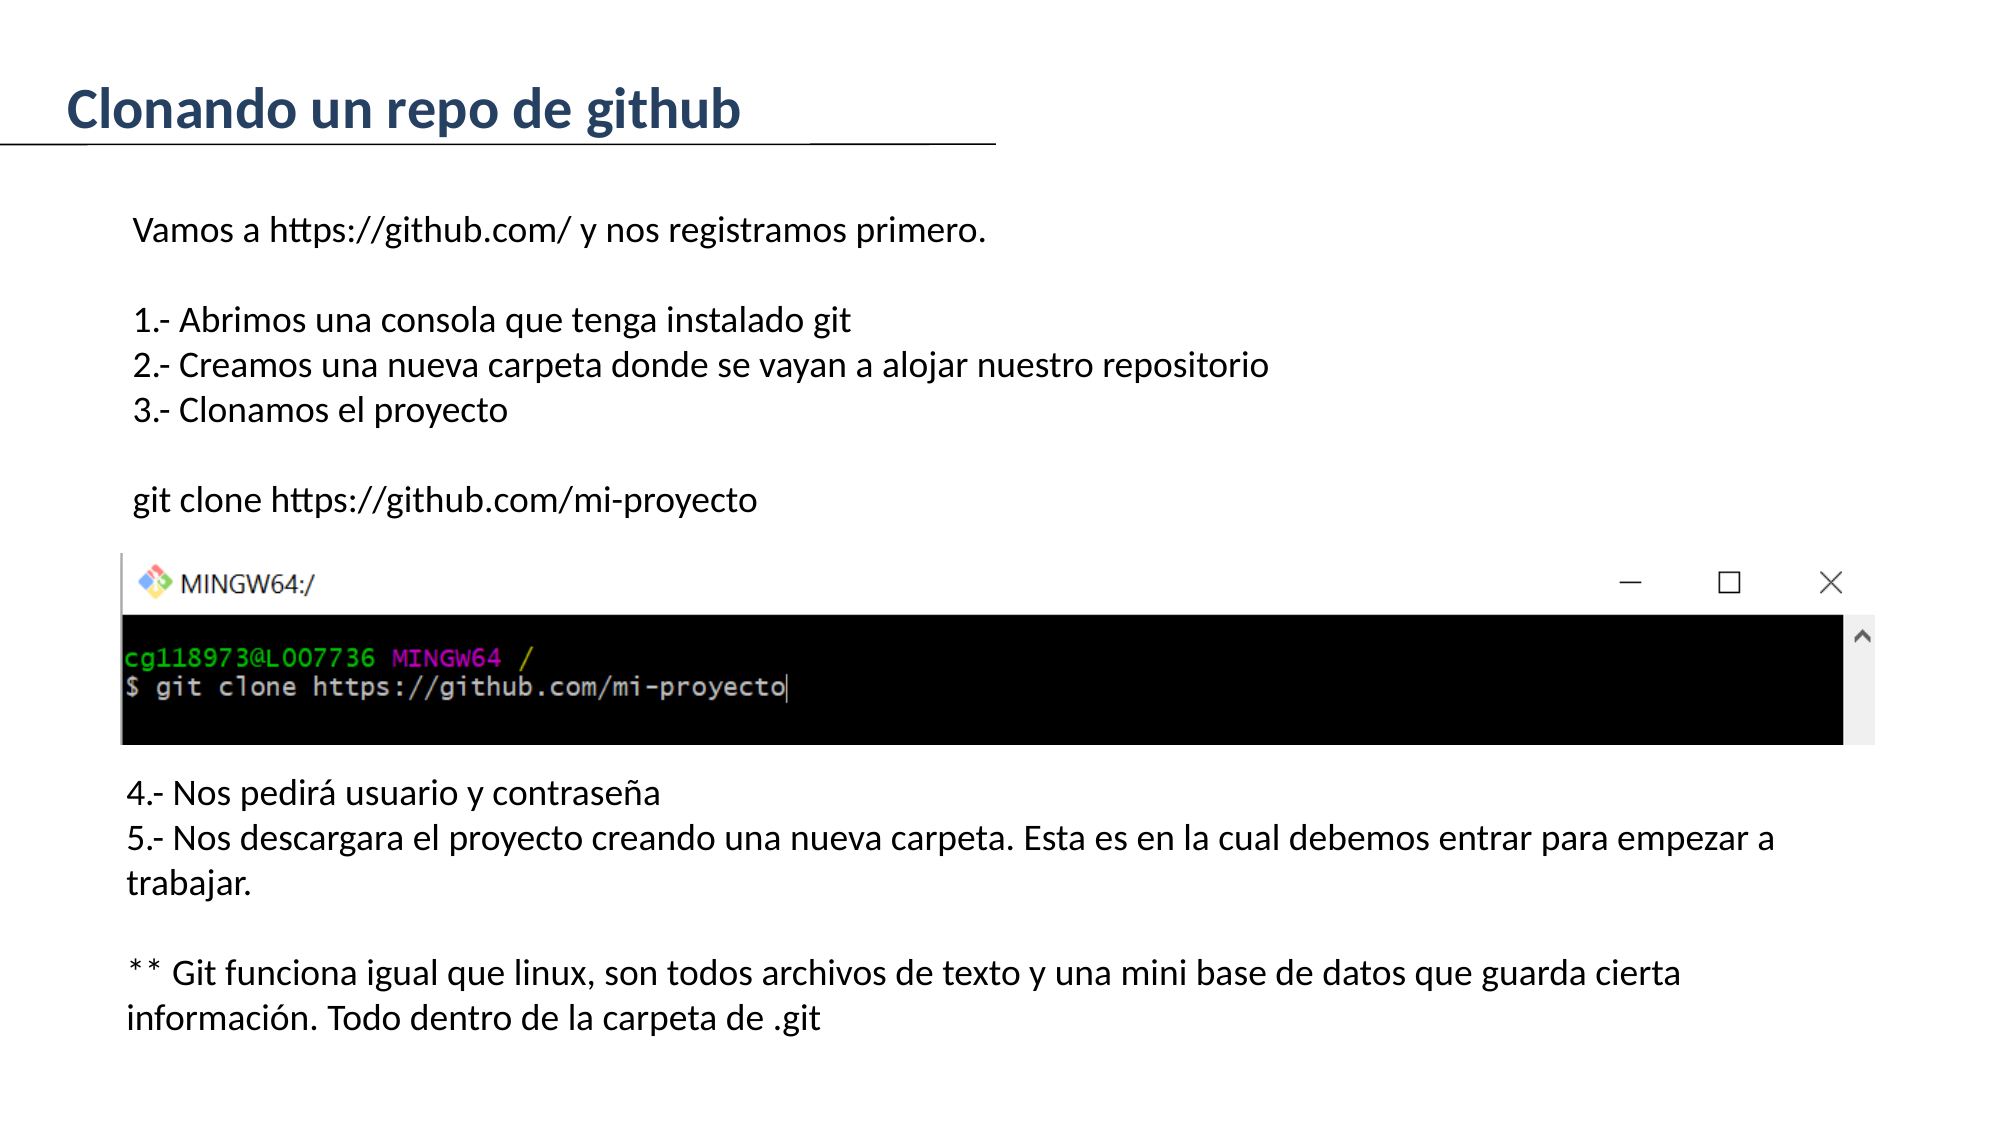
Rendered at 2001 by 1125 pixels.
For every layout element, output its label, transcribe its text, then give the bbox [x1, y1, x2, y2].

text_box Vamos a https://github.com/ y nos registramos primero. 1.- Abrimos una consola que tenga instalado git 2.- Creamos una nueva carpeta donde se vayan a alojar nuestro repositorio 3.- Clonamos el proyecto git clone https://github.com/mi-proyecto [118, 197, 1573, 527]
picture [120, 553, 1875, 745]
text_box Clonando un repo de github [53, 62, 1059, 149]
text_box 4.- Nos pedirá usuario y contraseña 5.- Nos descargara el proyecto creando una nueva carpeta. Esta es en la cual debemos entrar para empezar a trabajar. ** Git funciona igual que linux, son todos archivos de texto y una mini base de datos que guarda cierta información. Todo dentro de la carpeta de .git [111, 760, 1890, 1045]
